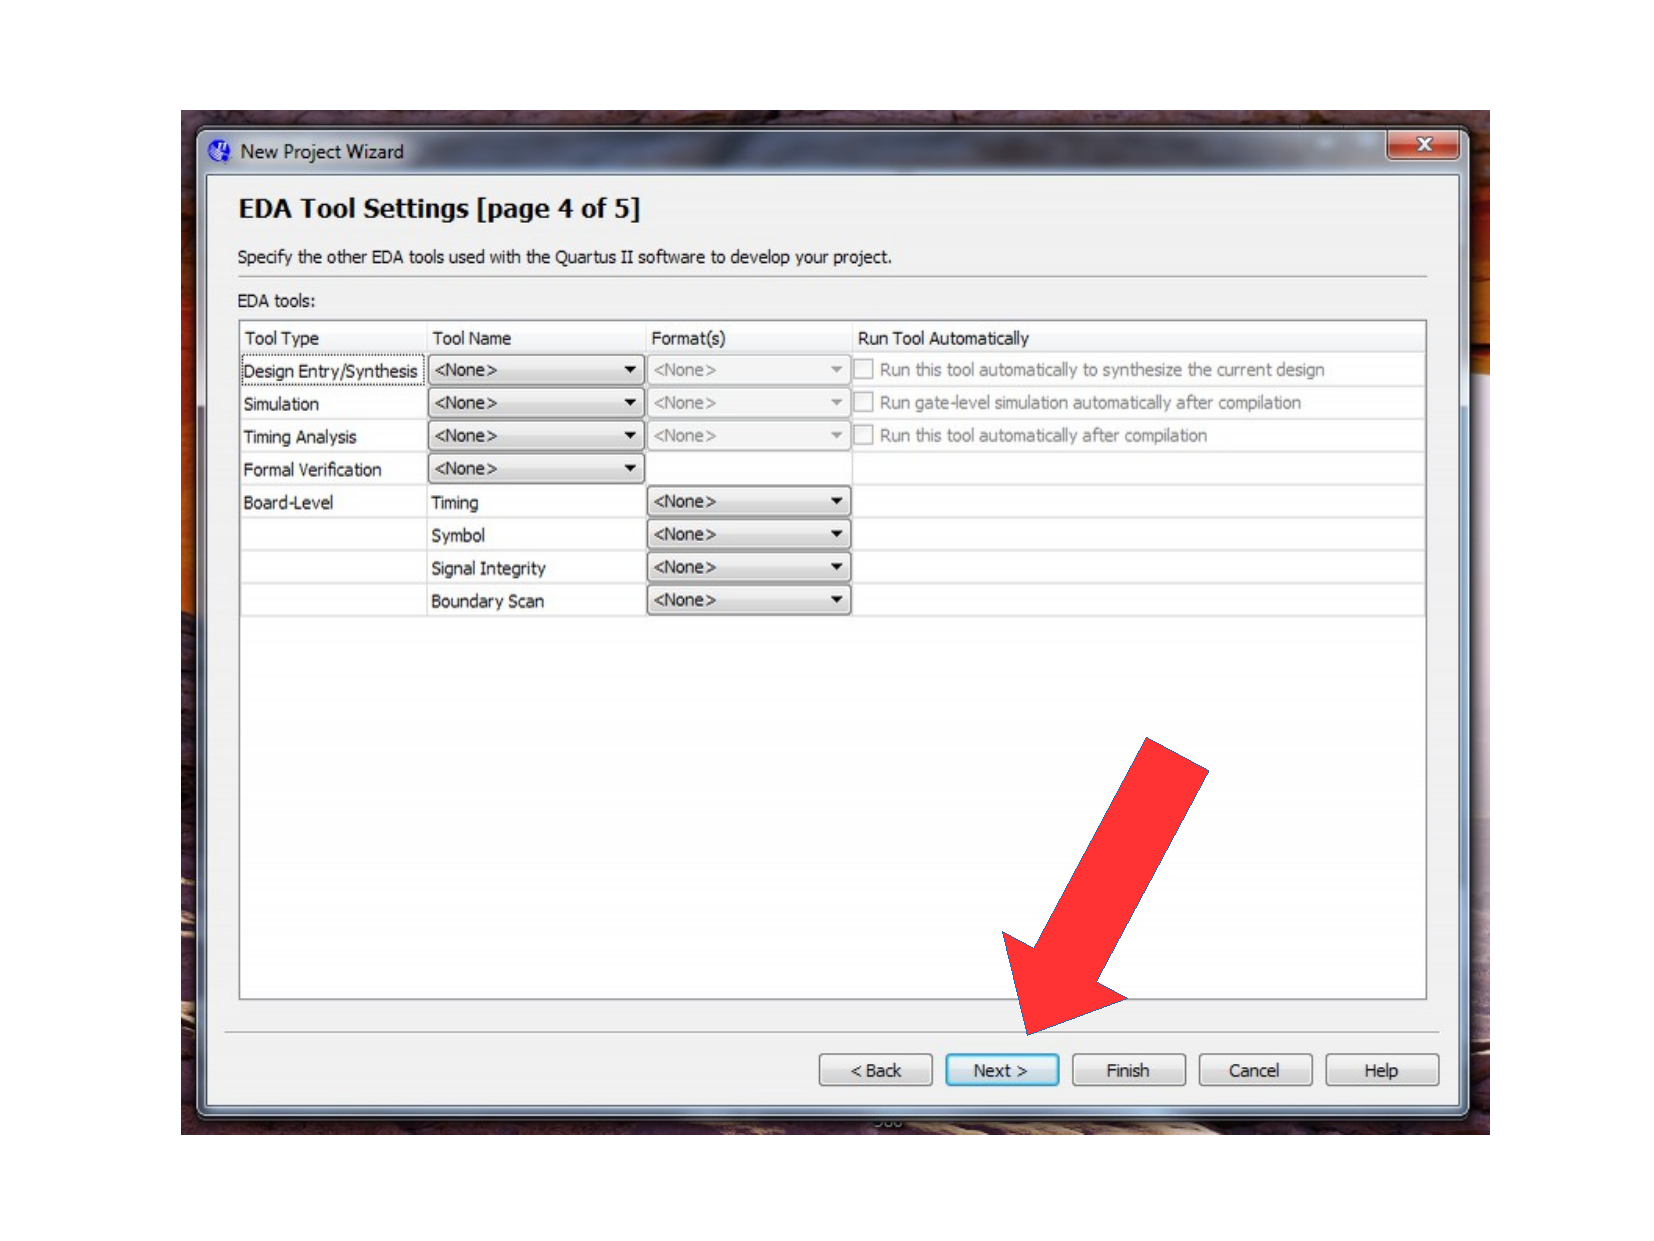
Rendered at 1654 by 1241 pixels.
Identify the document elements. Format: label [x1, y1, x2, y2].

text_box [1002, 737, 1209, 1036]
picture [181, 110, 1490, 1135]
